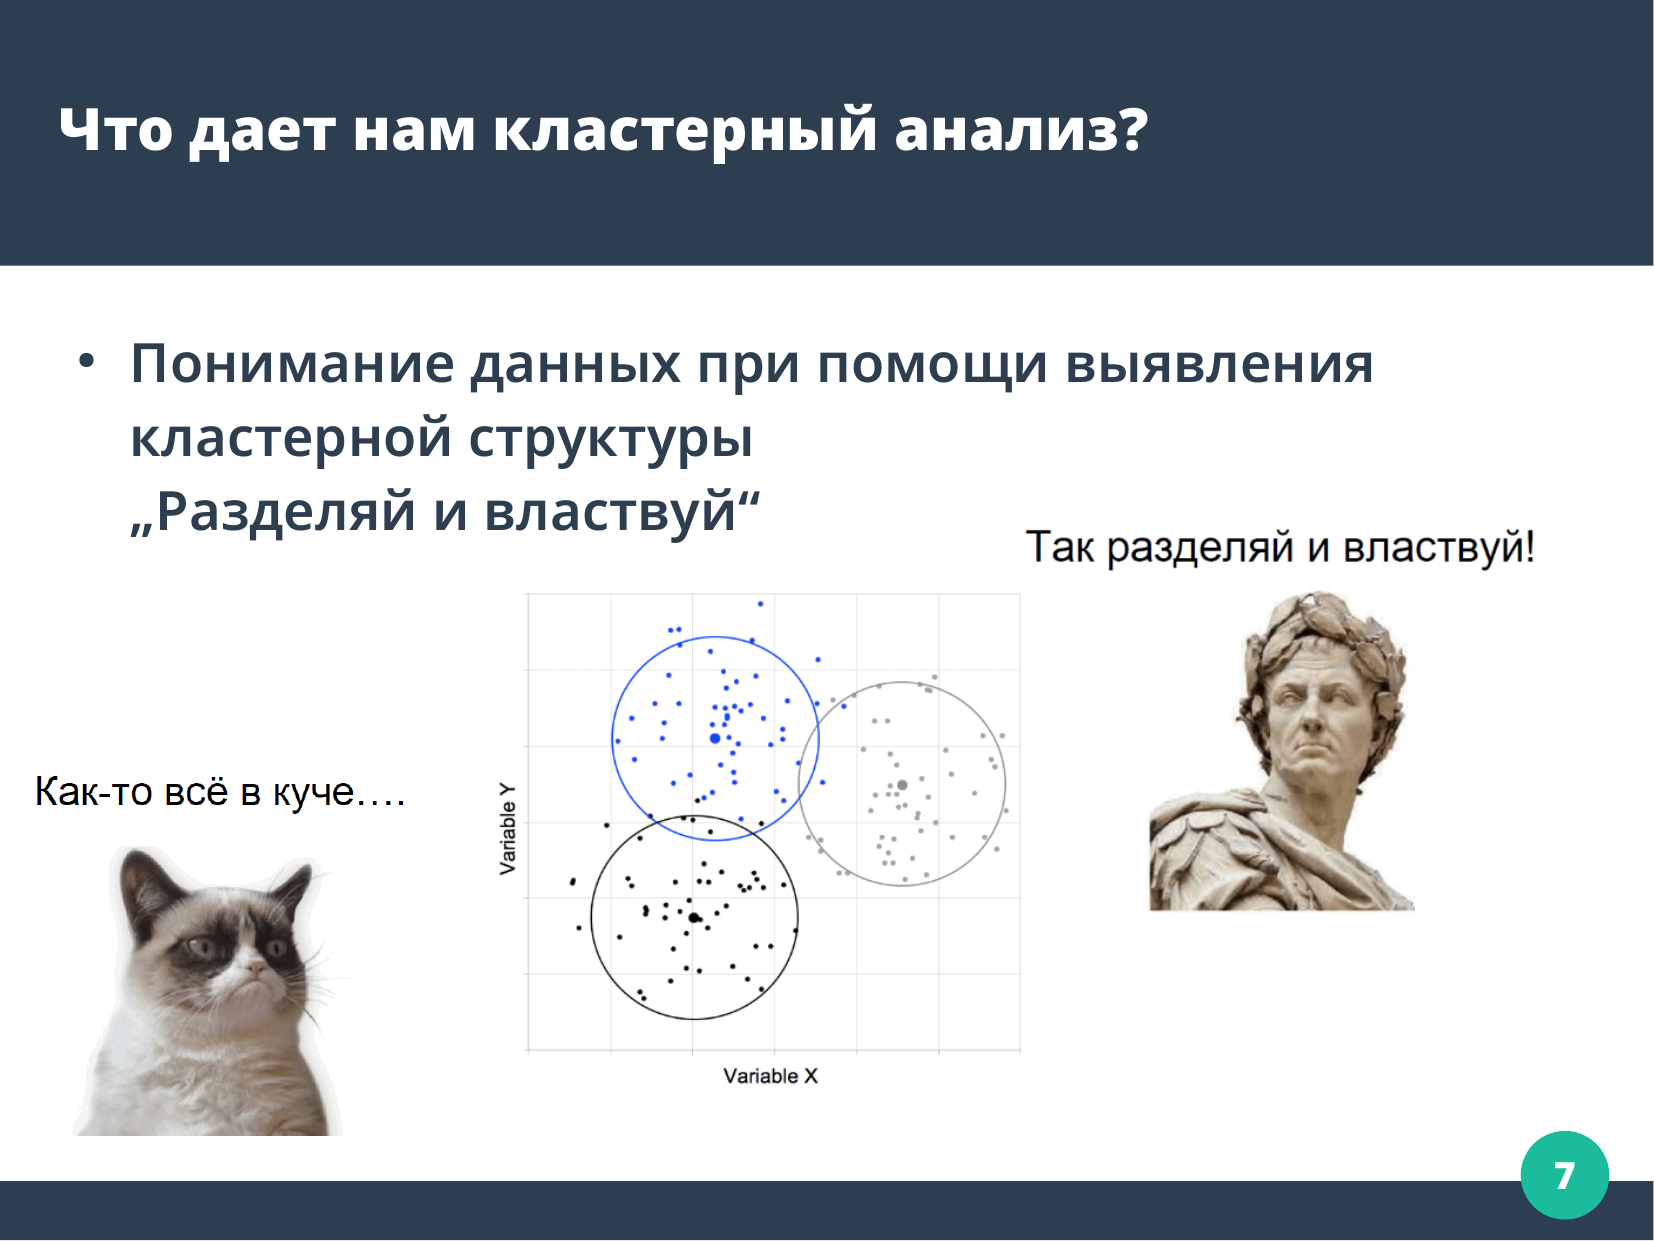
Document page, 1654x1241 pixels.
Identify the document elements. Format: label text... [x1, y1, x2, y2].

list Понимание данных при помощи выявления кластерной структуры „Разделяй и властвуй“ [59, 324, 1595, 1152]
picture [496, 523, 1536, 1087]
title Что дает нам кластерный анализ? [59, 49, 1595, 207]
picture [32, 764, 414, 1146]
